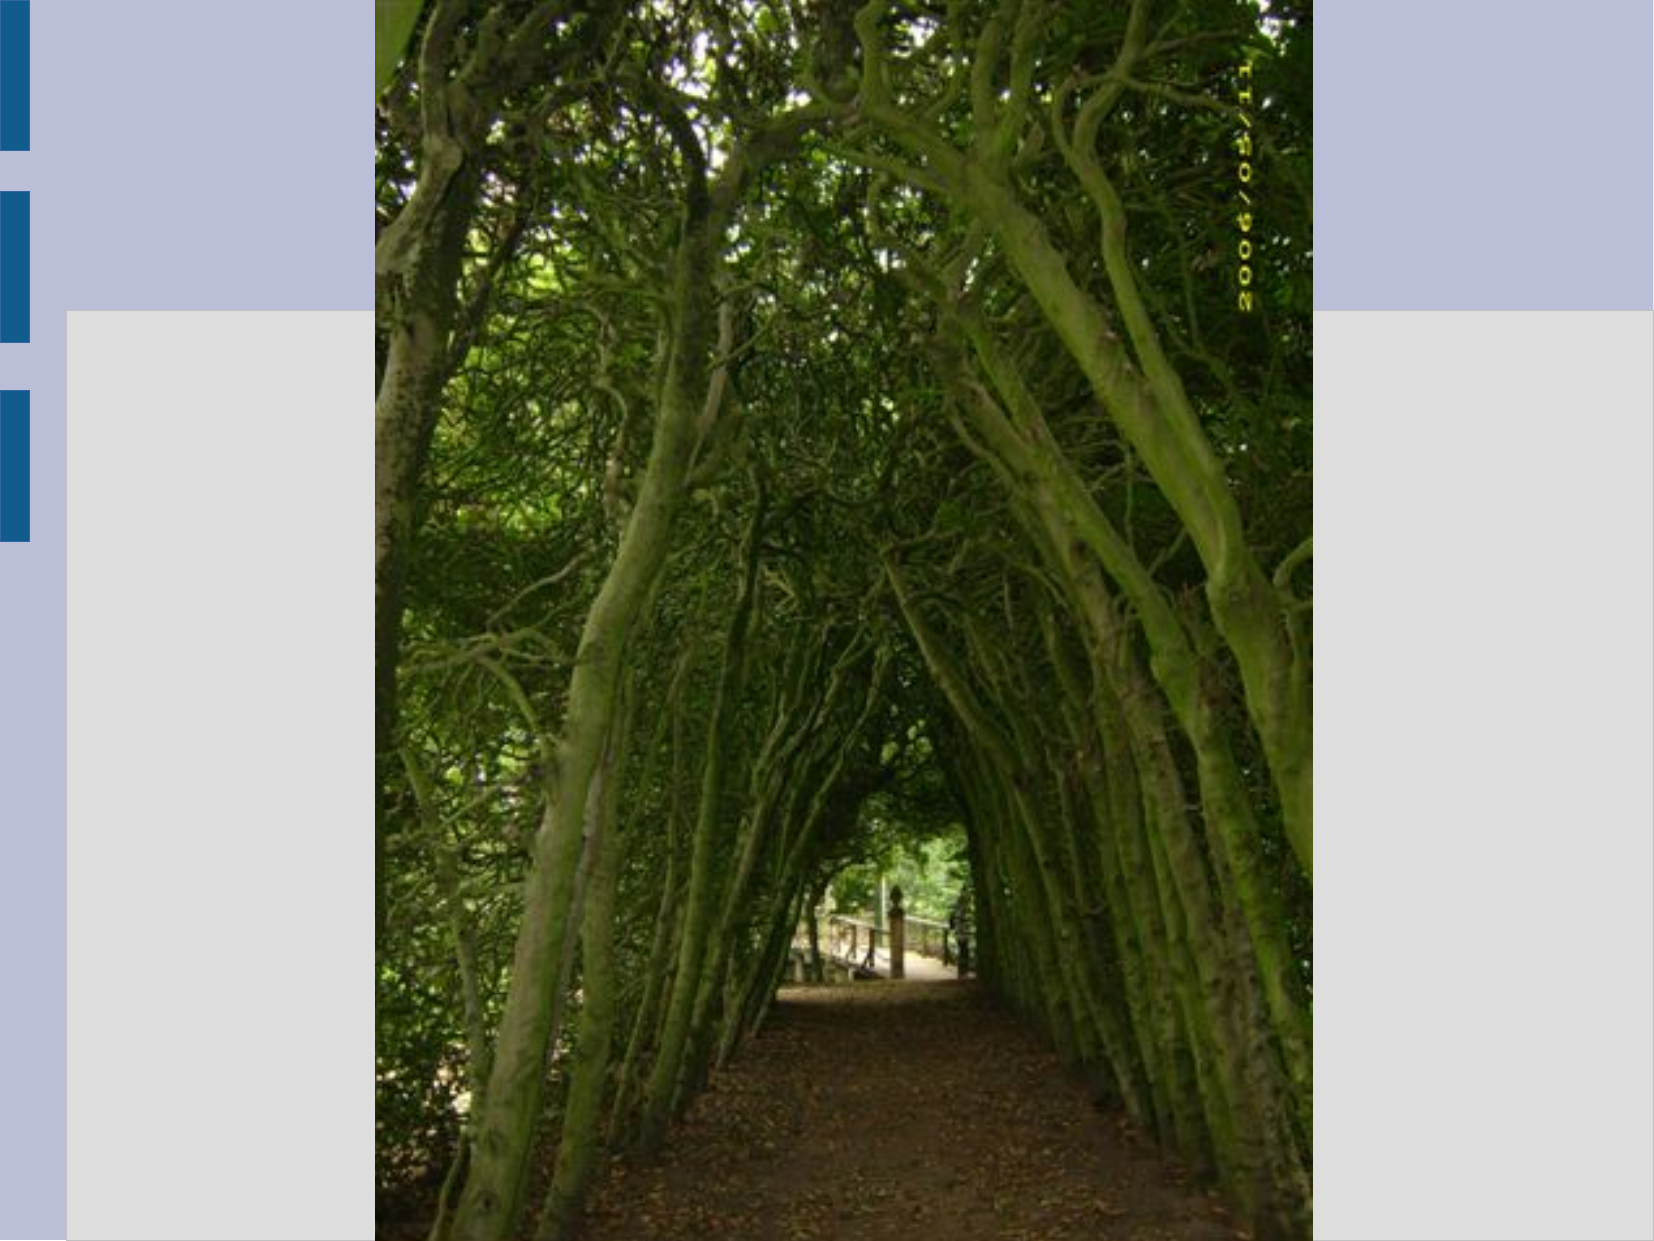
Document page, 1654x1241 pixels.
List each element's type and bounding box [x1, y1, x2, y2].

picture [375, 0, 1313, 1241]
